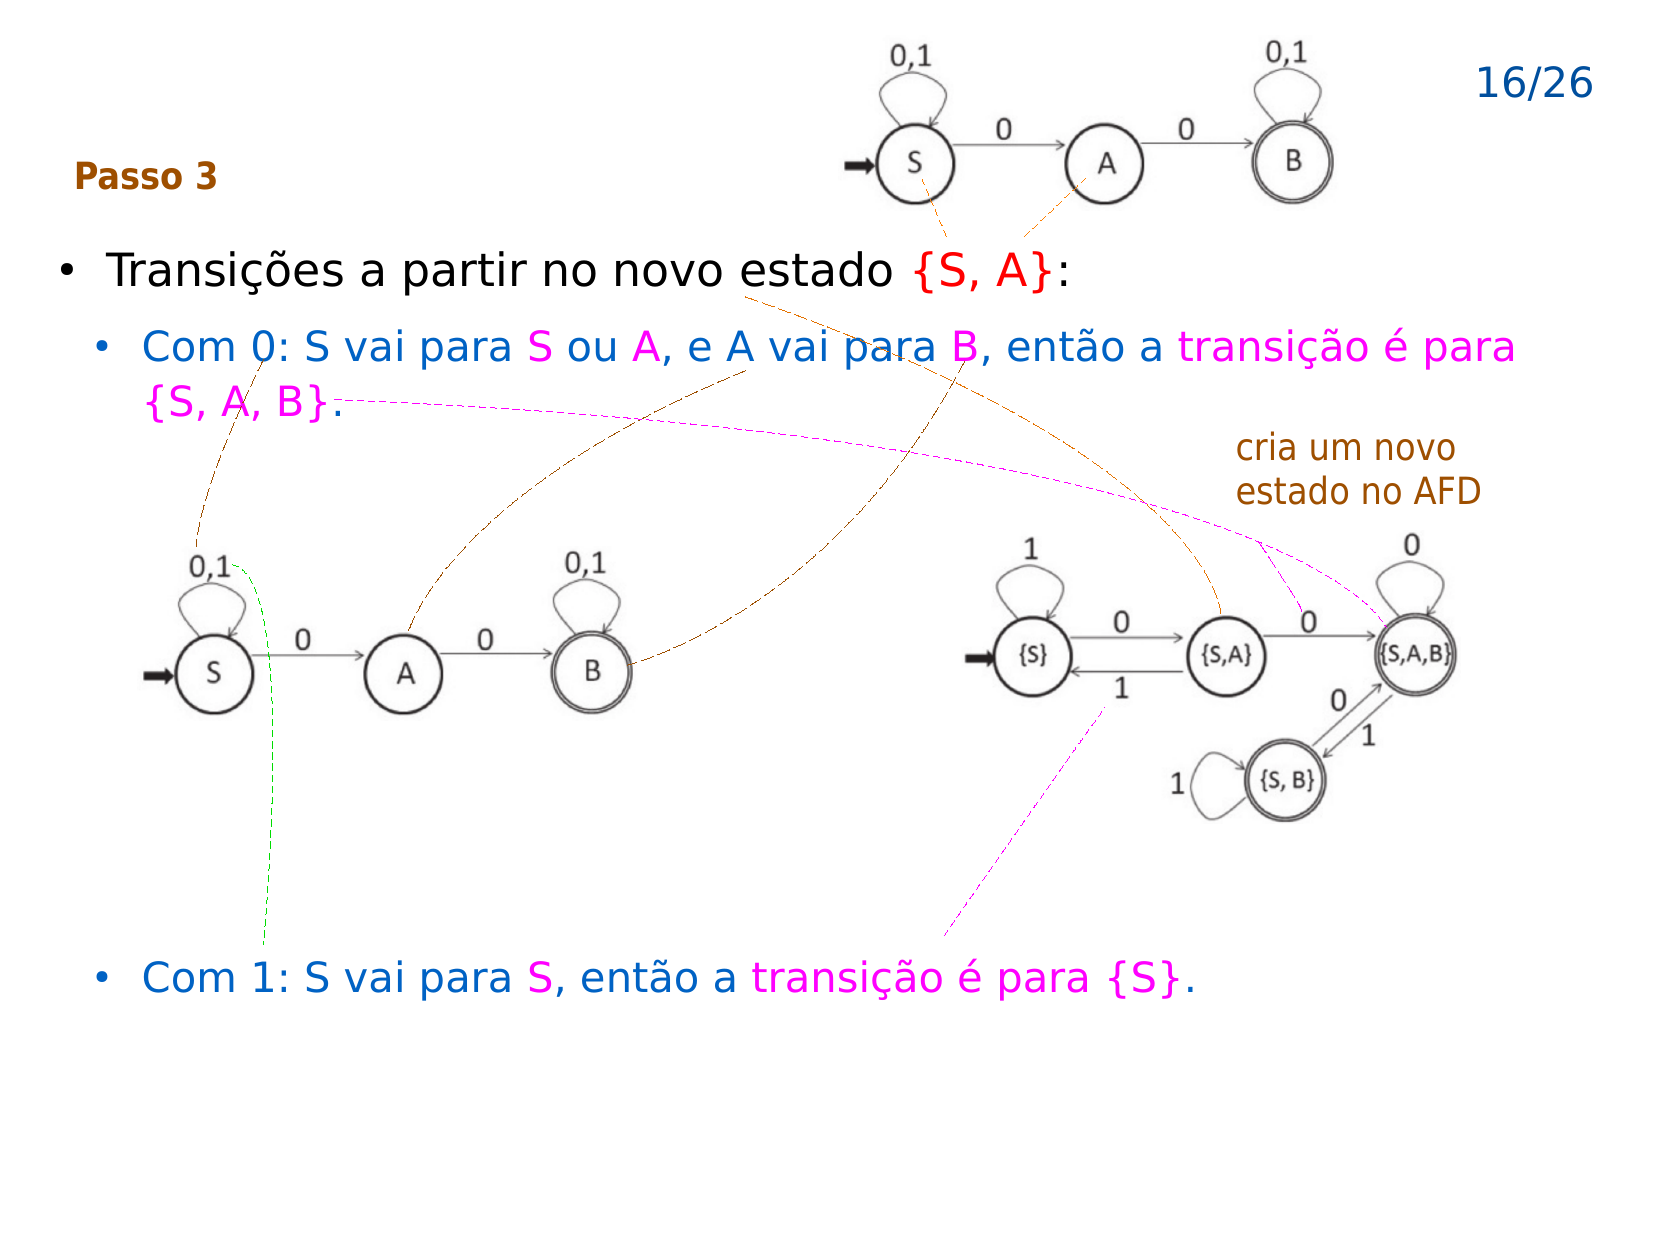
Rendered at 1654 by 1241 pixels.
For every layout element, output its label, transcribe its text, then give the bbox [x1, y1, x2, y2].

list Transições a partir no novo estado {S, A}: Com 0: S vai para S ou A, e A vai para B, então a transição é para {S, A, B}. Com 1: S vai para S, então a transição é para {S}. [59, 236, 1595, 1211]
picture [838, 35, 1340, 211]
picture [137, 546, 639, 722]
text_box Passo 3 [59, 147, 336, 211]
picture [955, 530, 1461, 824]
text_box cria um novo estado no AFD [1220, 418, 1531, 531]
